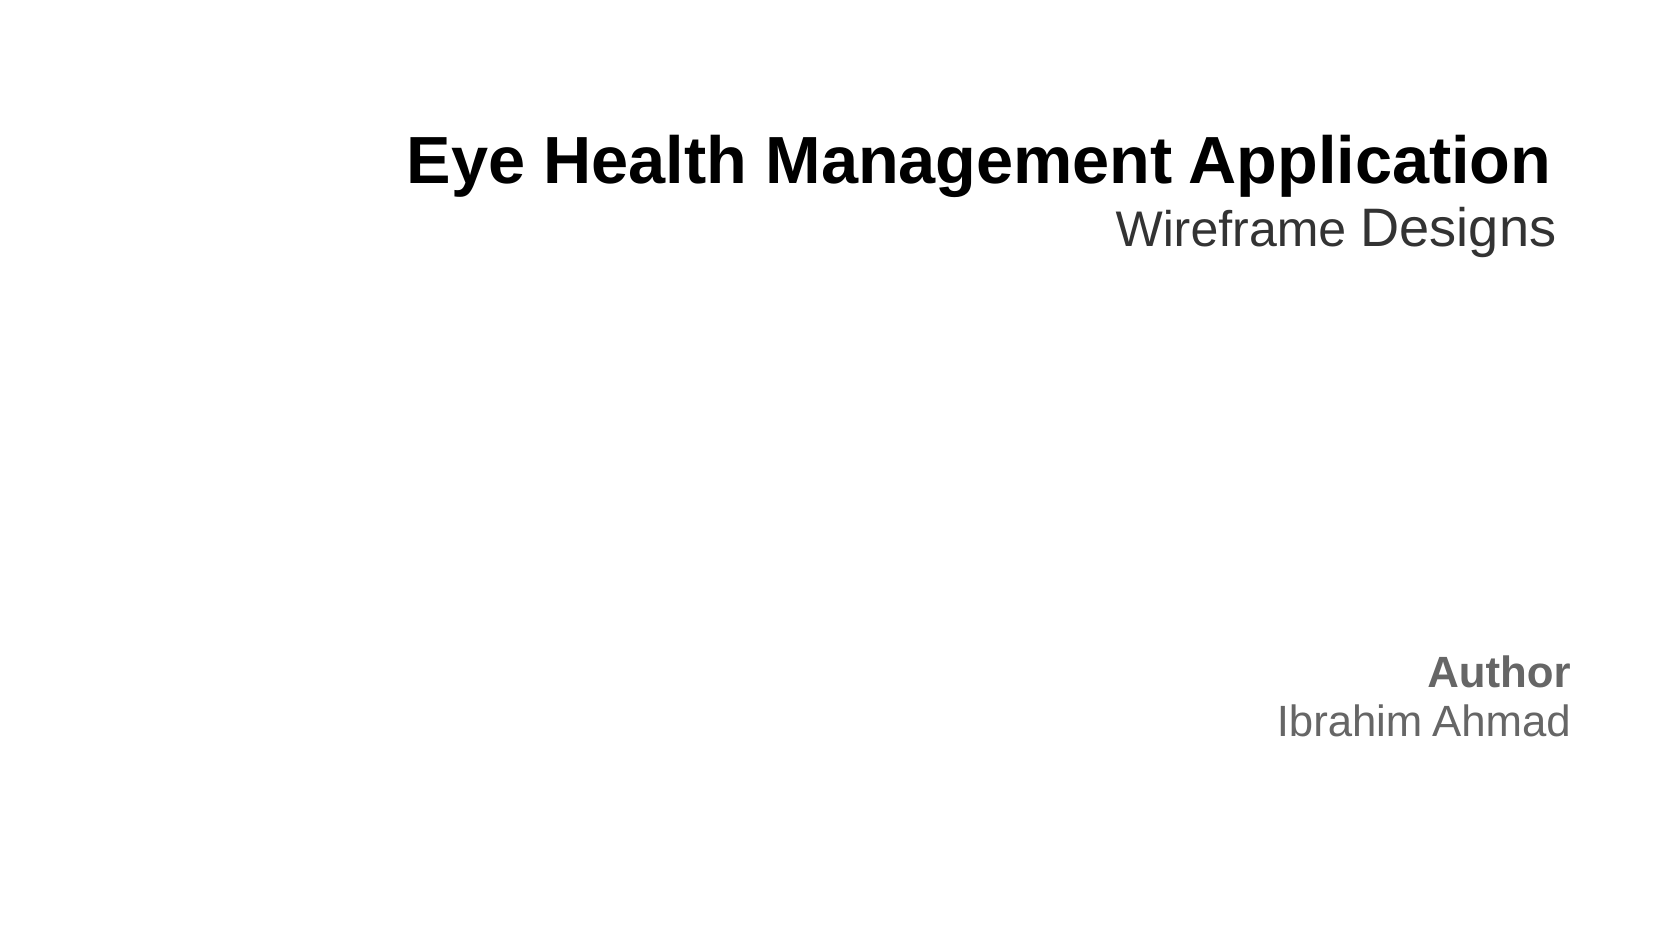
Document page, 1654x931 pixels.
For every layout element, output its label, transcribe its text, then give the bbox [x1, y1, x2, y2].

subtitle Eye Health Management Application Wireframe Designs Author Ibrahim Ahmad [82, 37, 1571, 757]
